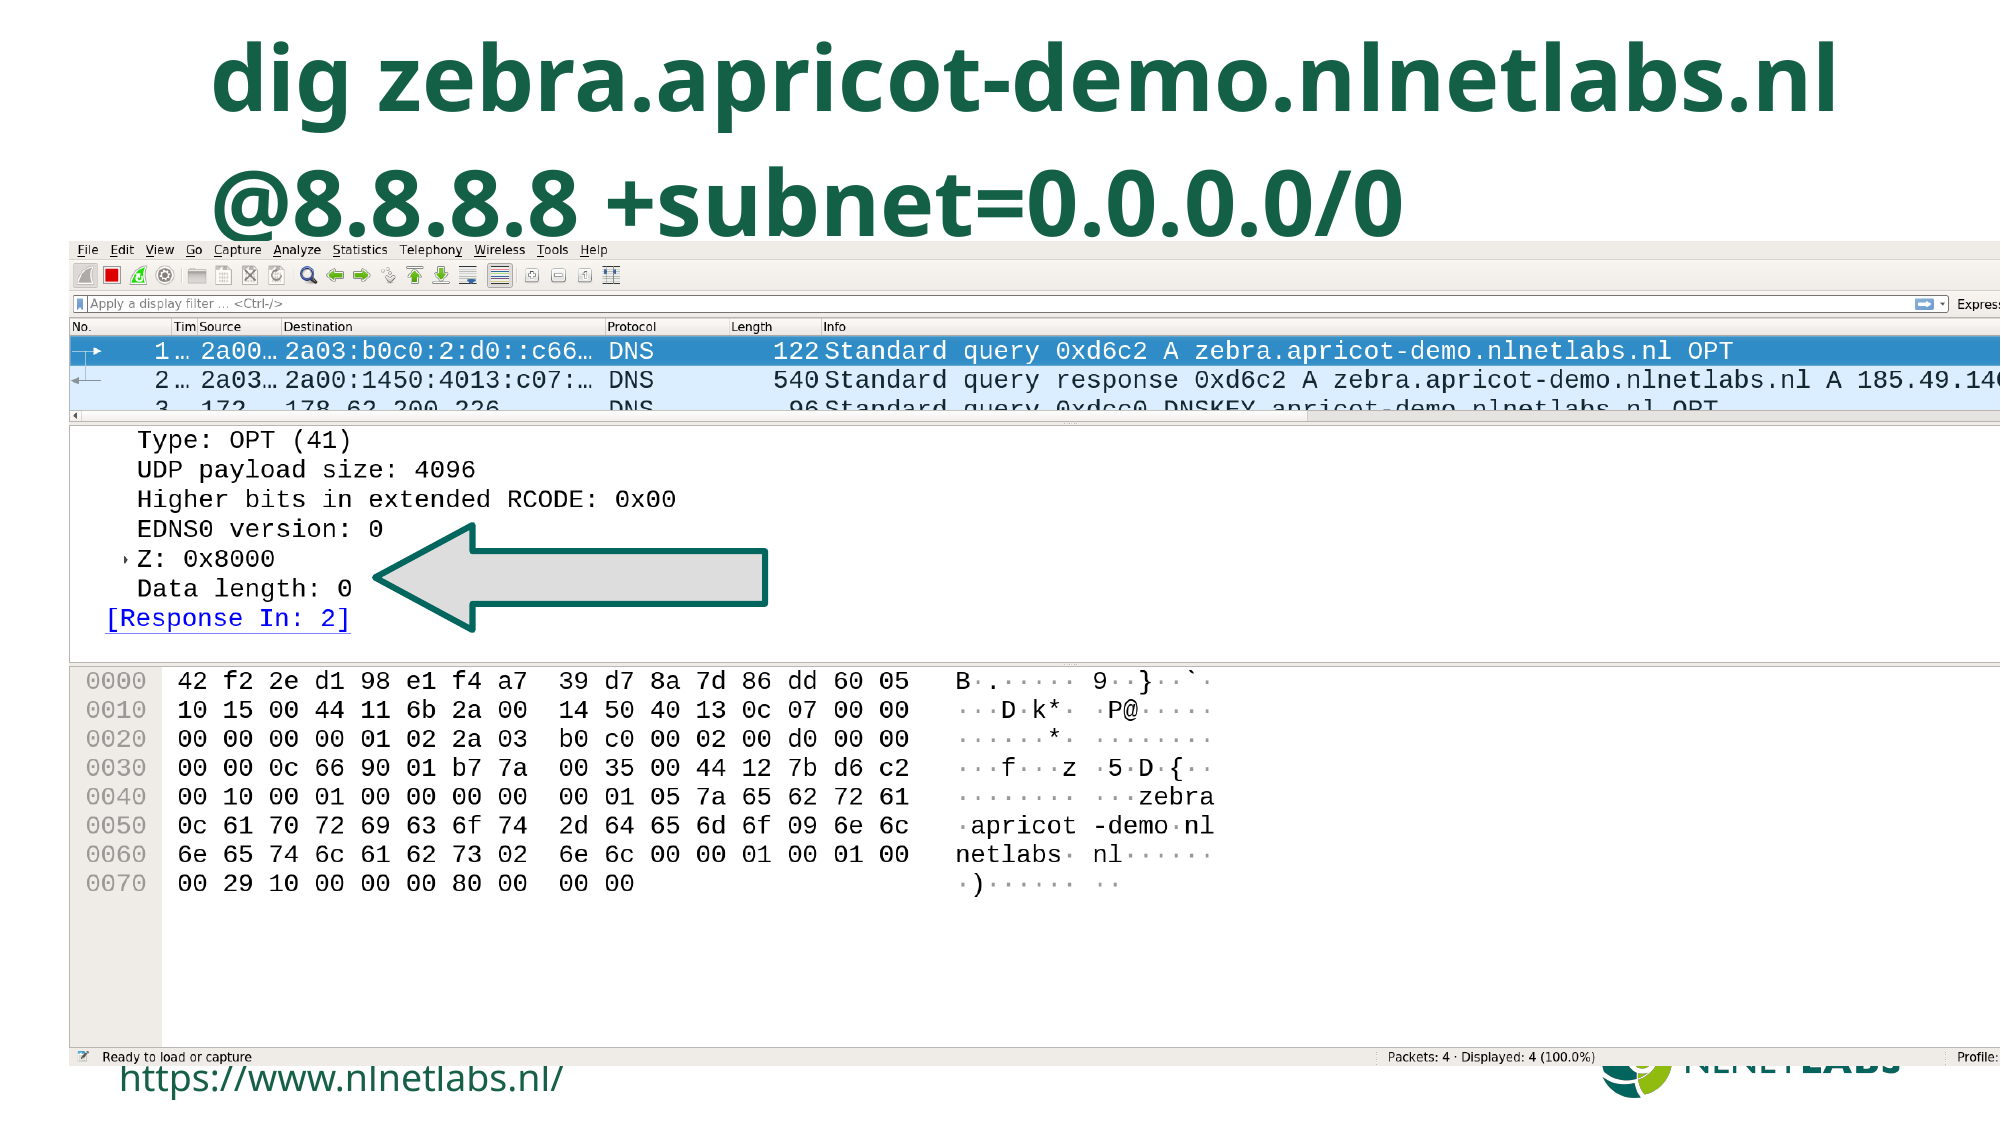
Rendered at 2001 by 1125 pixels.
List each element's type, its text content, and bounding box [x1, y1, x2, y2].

picture [69, 241, 2000, 1098]
text_box [375, 525, 766, 631]
title dig zebra.apricot-demo.nlnetlabs.nl @8.8.8.8 +subnet=0.0.0.0/0 [210, 36, 1900, 241]
